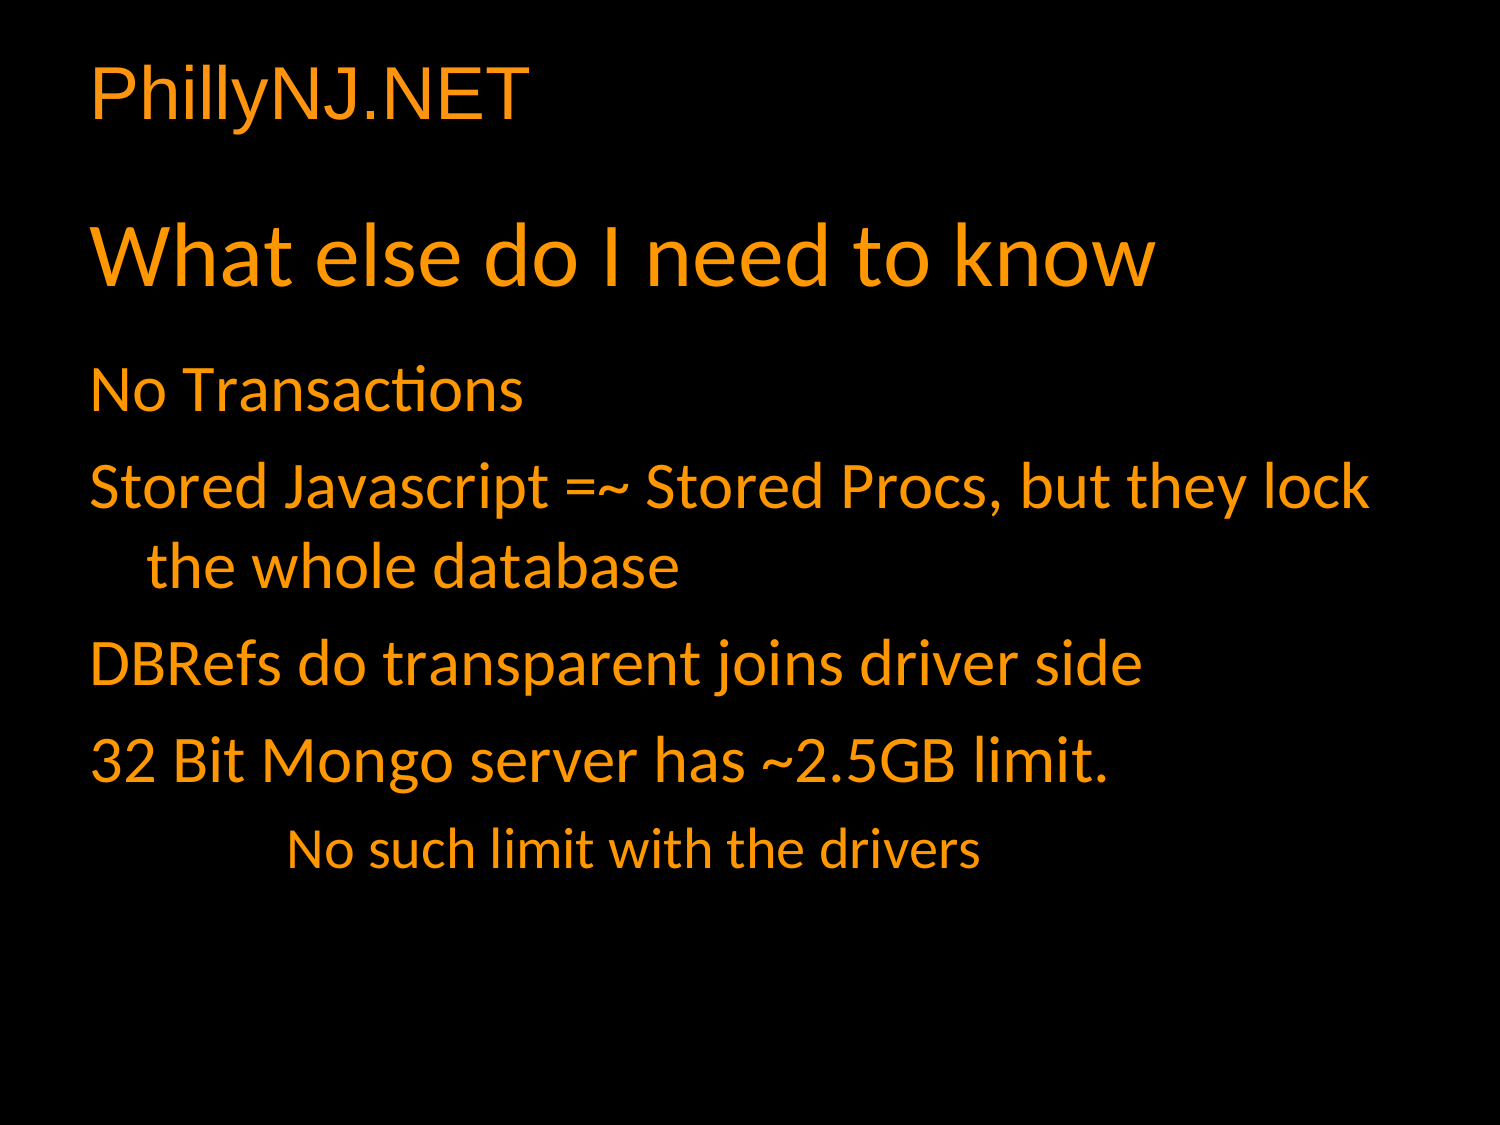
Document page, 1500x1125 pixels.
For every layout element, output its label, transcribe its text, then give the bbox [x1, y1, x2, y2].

list No Transactions Stored Javascript =~ Stored Procs, but they lock the whole database DBRefs do transparent joins driver side 32 Bit Mongo server has ~2.5GB limit. No such limit with the drivers [75, 337, 1426, 1088]
title What else do I need to know [75, 131, 1426, 337]
